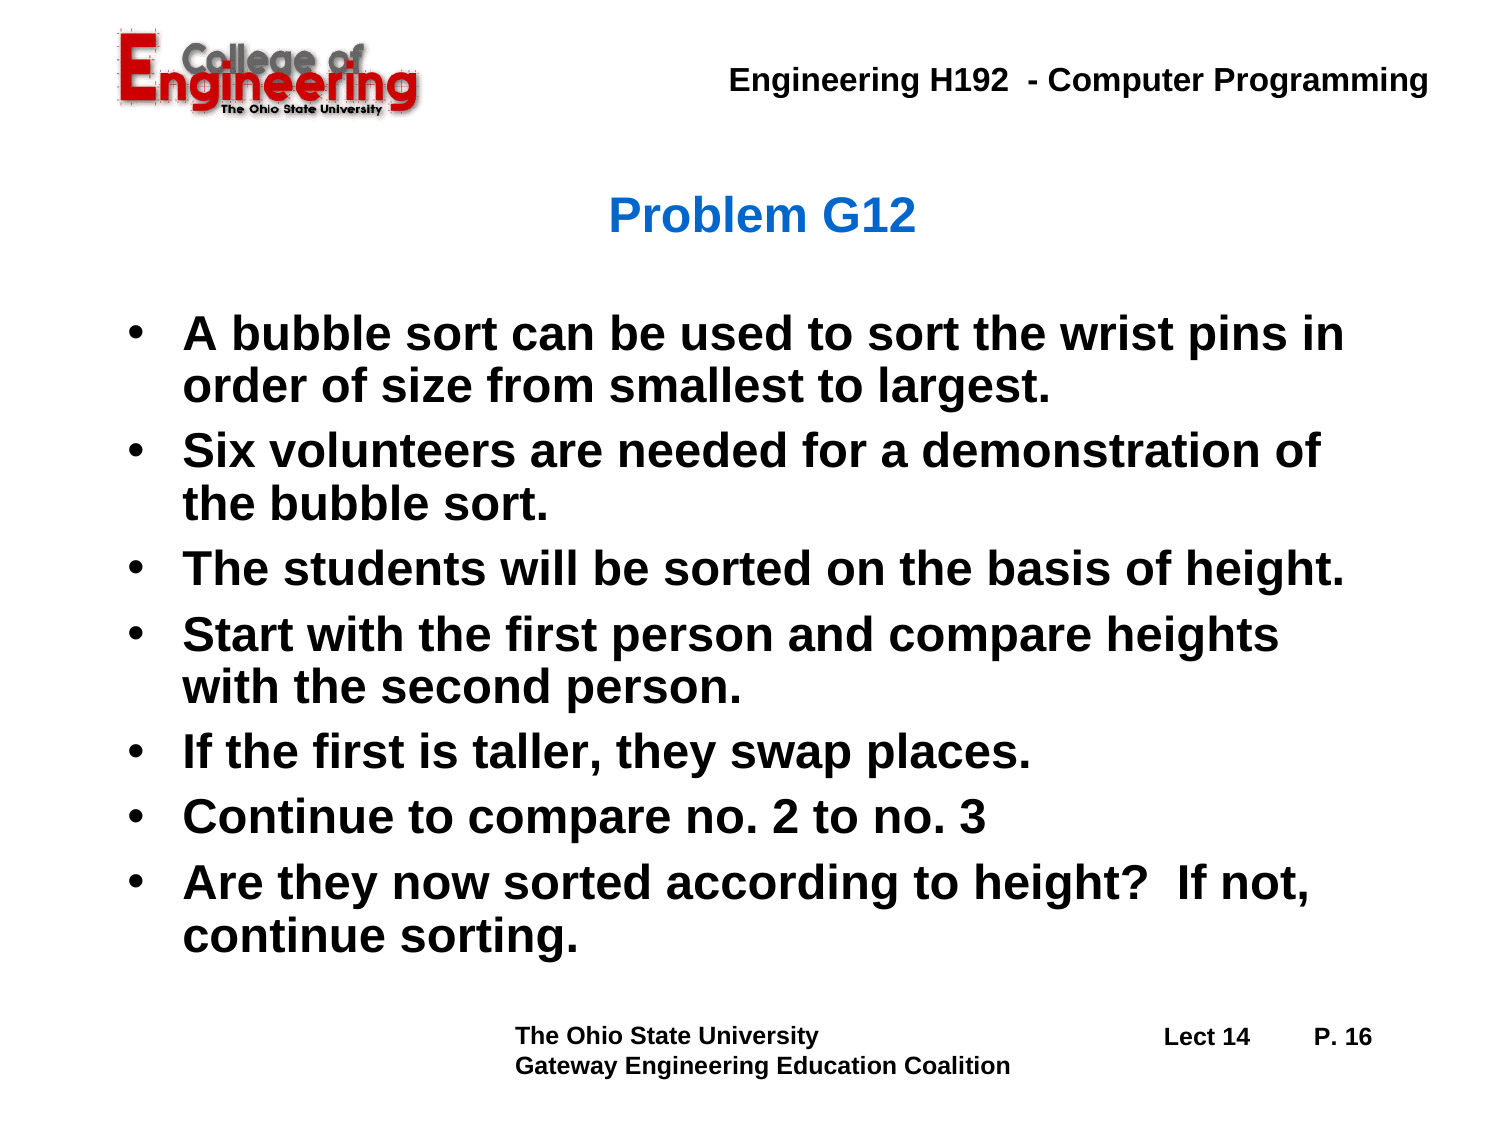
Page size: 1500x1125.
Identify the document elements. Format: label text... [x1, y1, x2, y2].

list A bubble sort can be used to sort the wrist pins in order of size from smallest to largest. Six volunteers are needed for a demonstration of the bubble sort. The students will be sorted on the basis of height. Start with the first person and compare heights with the second person. If the first is taller, they swap places. Continue to compare no. 2 to no. 3 Are they now sorted according to height? If not, continue sorting. [112, 299, 1388, 1021]
title Problem G12 [125, 174, 1401, 250]
